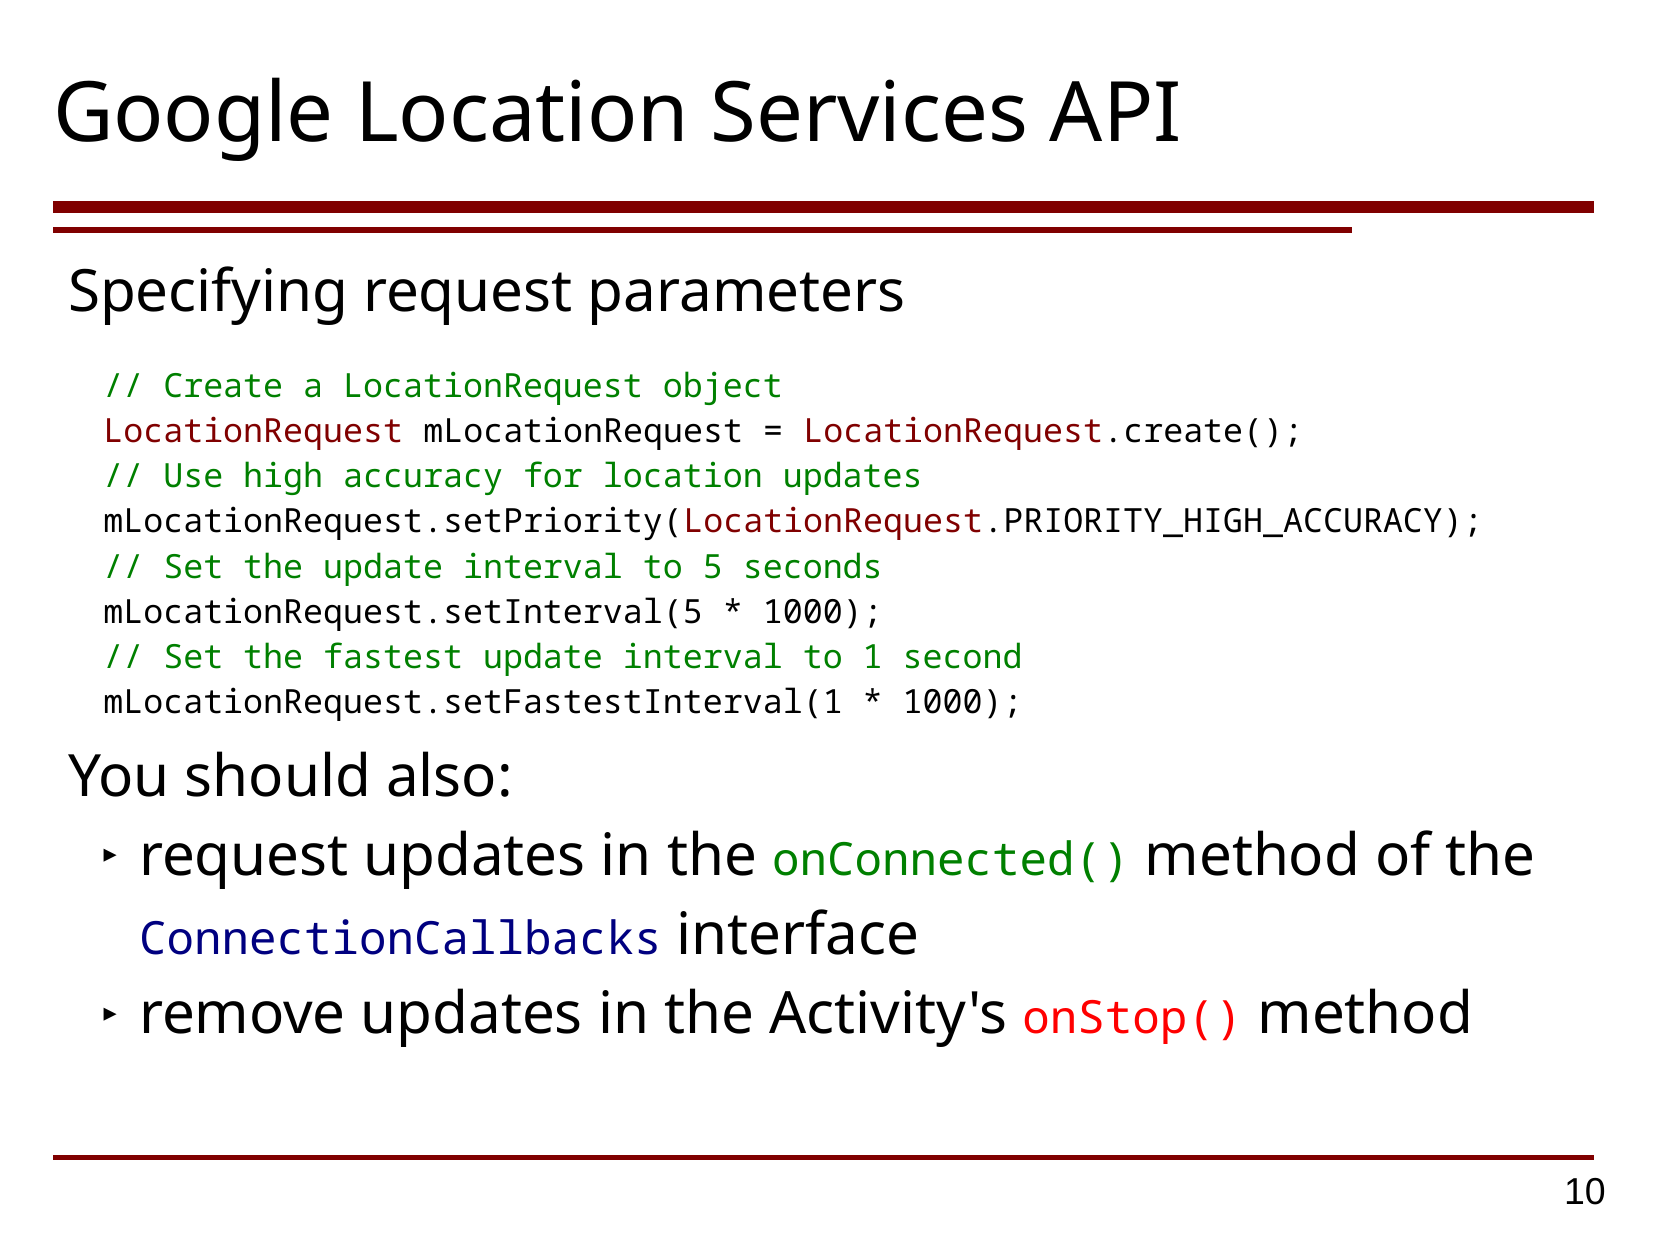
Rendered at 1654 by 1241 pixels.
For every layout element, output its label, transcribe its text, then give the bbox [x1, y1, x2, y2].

text_box // Create a LocationRequest object LocationRequest mLocationRequest = LocationRequest.create(); // Use high accuracy for location updates mLocationRequest.setPriority(LocationRequest.PRIORITY_HIGH_ACCURACY); // Set the update interval to 5 seconds mLocationRequest.setInterval(5 * 1000); // Set the fastest update interval to 1 second mLocationRequest.setFastestInterval(1 * 1000); [88, 354, 1595, 702]
text_box Specifying request parameters [53, 242, 875, 335]
text_box <número> [35, 1163, 1654, 1221]
text_box You should also: request updates in the onConnected() method of the ConnectionCallbacks interface remove updates in the Activity's onStop() method [53, 726, 1495, 1054]
subtitle Google Location Services API [53, 48, 1542, 172]
